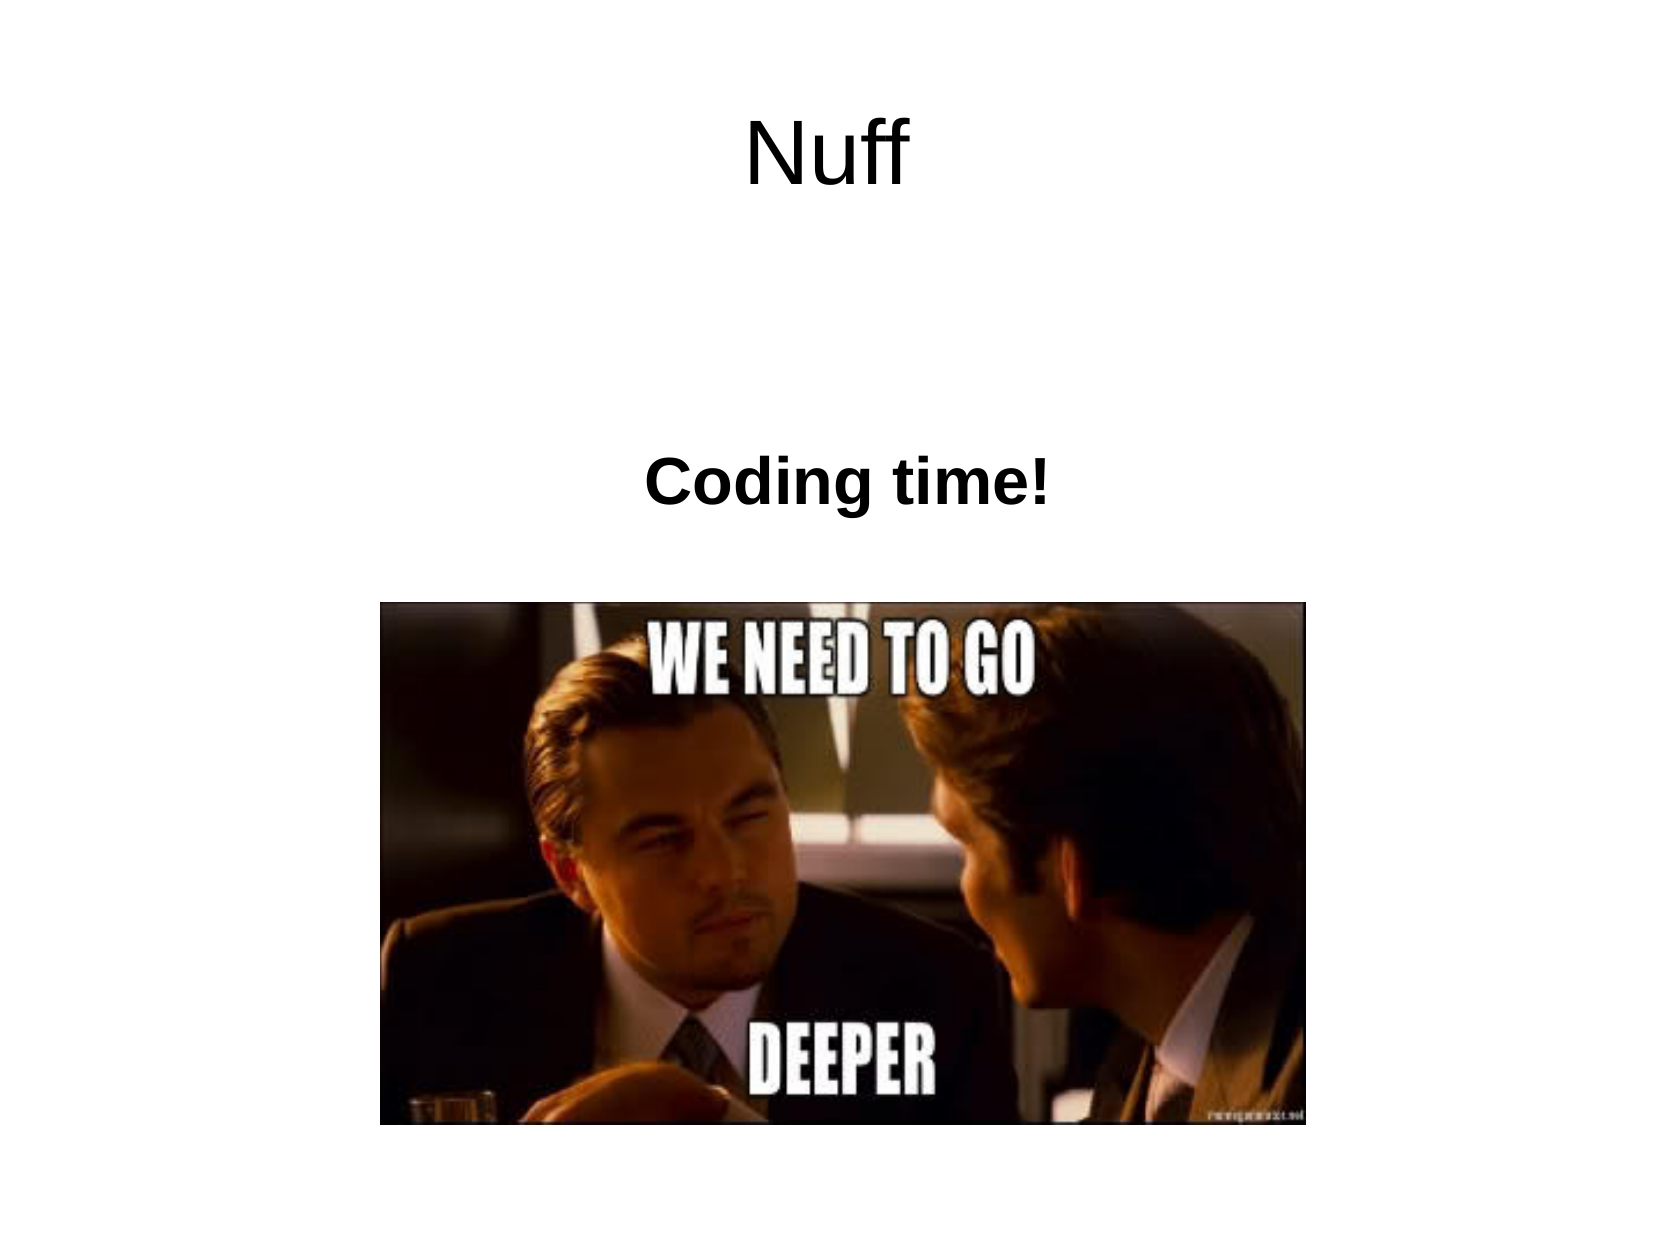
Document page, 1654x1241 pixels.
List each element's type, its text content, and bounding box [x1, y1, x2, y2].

picture [380, 602, 1306, 1126]
title Nuff [82, 49, 1571, 257]
text_box Coding time! [15, 436, 1647, 826]
